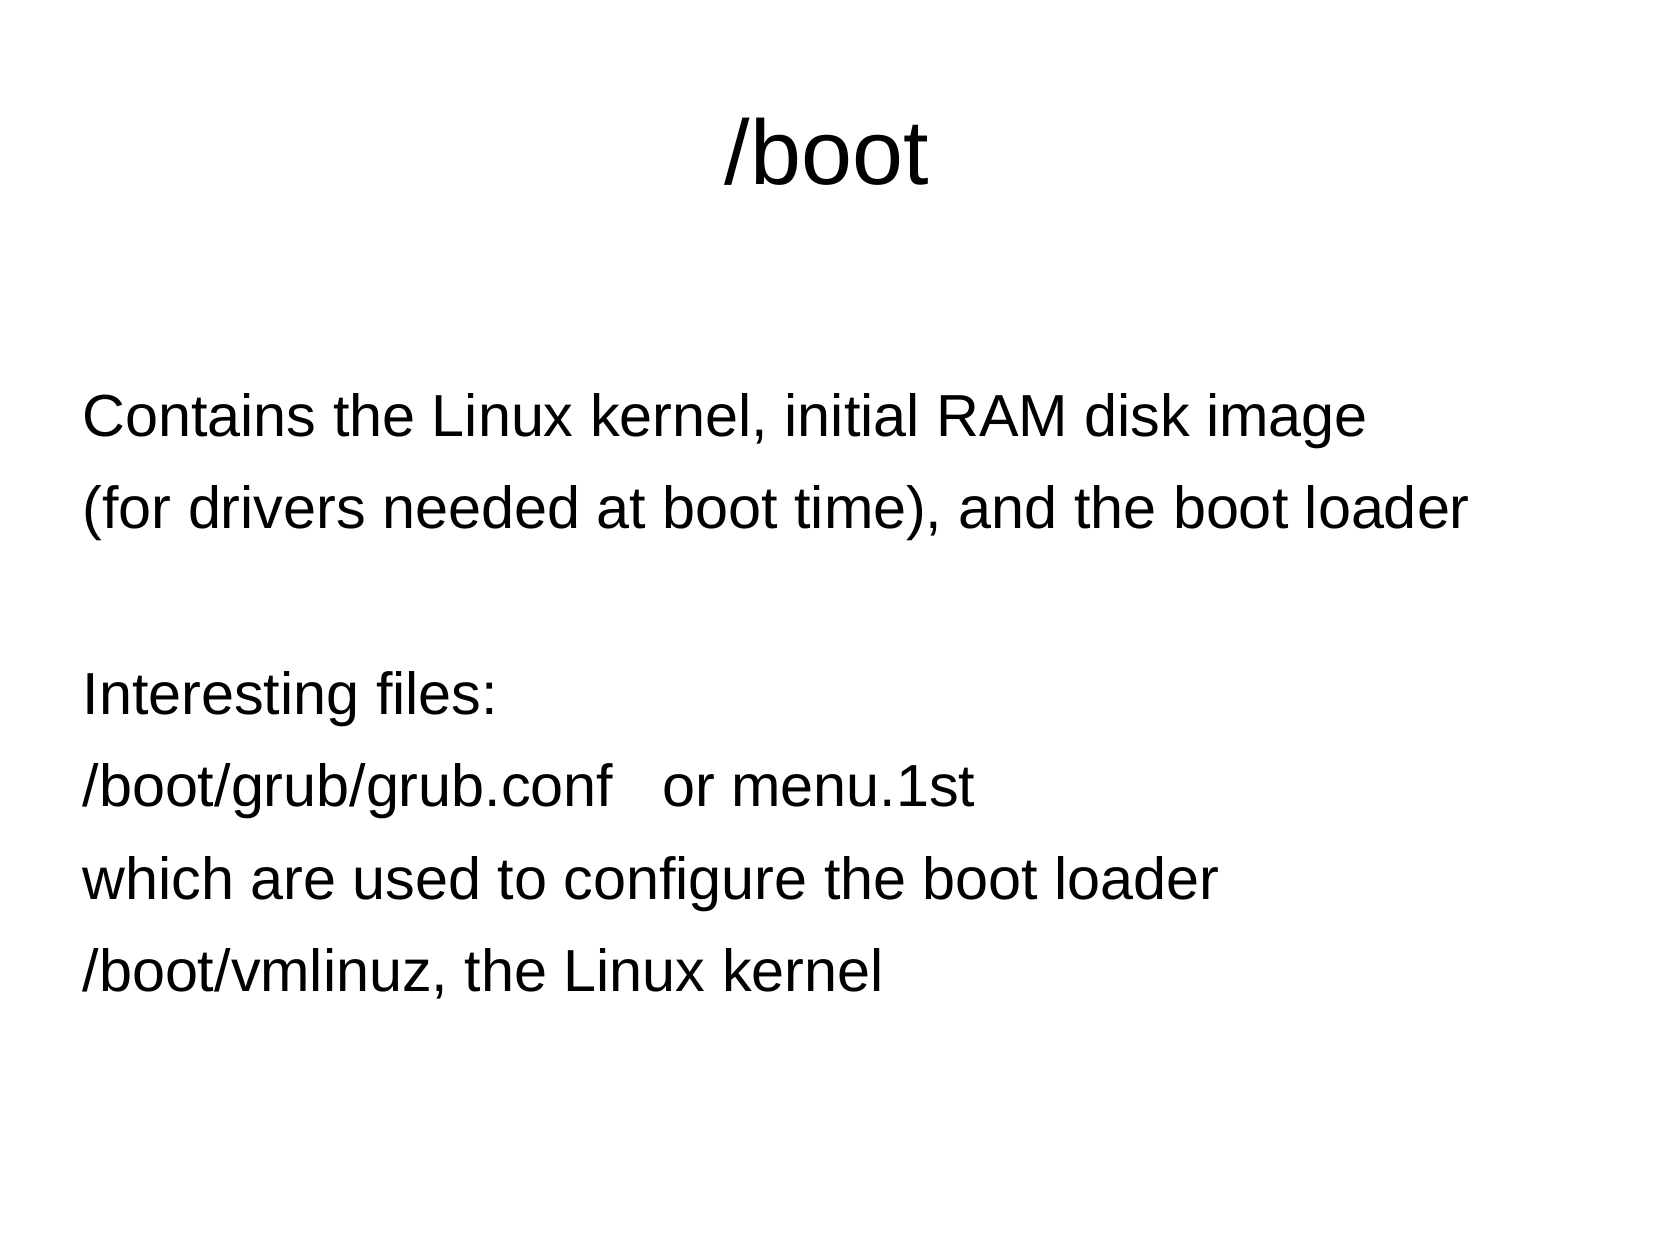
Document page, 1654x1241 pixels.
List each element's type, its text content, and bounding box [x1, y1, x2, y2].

title /boot [82, 49, 1571, 257]
list Contains the Linux kernel, initial RAM disk image (for drivers needed at boot time), and the boot loader Interesting files: /boot/grub/grub.conf or menu.1st which are used to configure the boot loader /boot/vmlinuz, the Linux kernel [82, 290, 1571, 1010]
